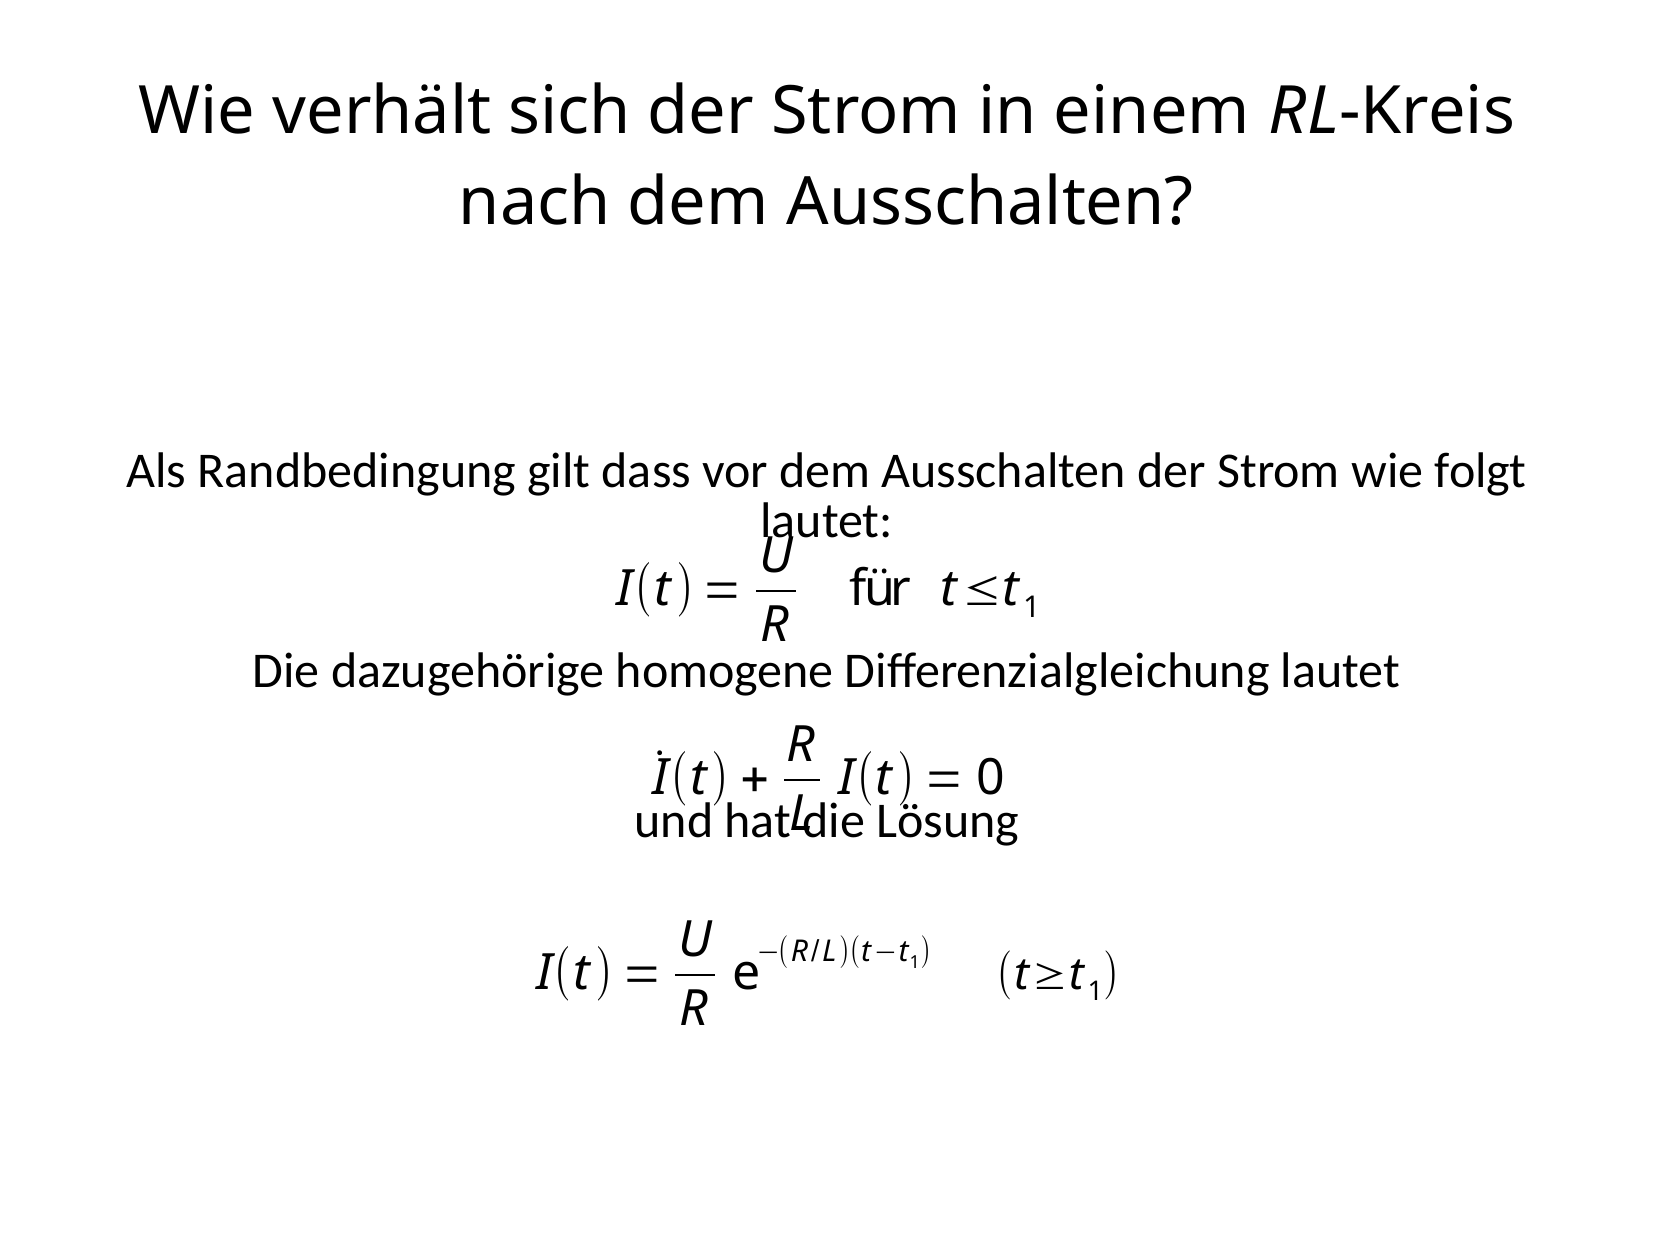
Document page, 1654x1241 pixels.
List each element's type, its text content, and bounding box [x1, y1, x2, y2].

chart [610, 525, 1043, 656]
title Wie verhält sich der Strom in einem RL-Kreis nach dem Ausschalten? [82, 49, 1571, 257]
chart [529, 909, 1124, 1040]
subtitle Als Randbedingung gilt dass vor dem Ausschalten der Strom wie folgt lautet: Die dazugehörige homogene Differenzialgleichung lautet und hat die Lösung [82, 290, 1571, 1010]
chart [646, 714, 1008, 845]
